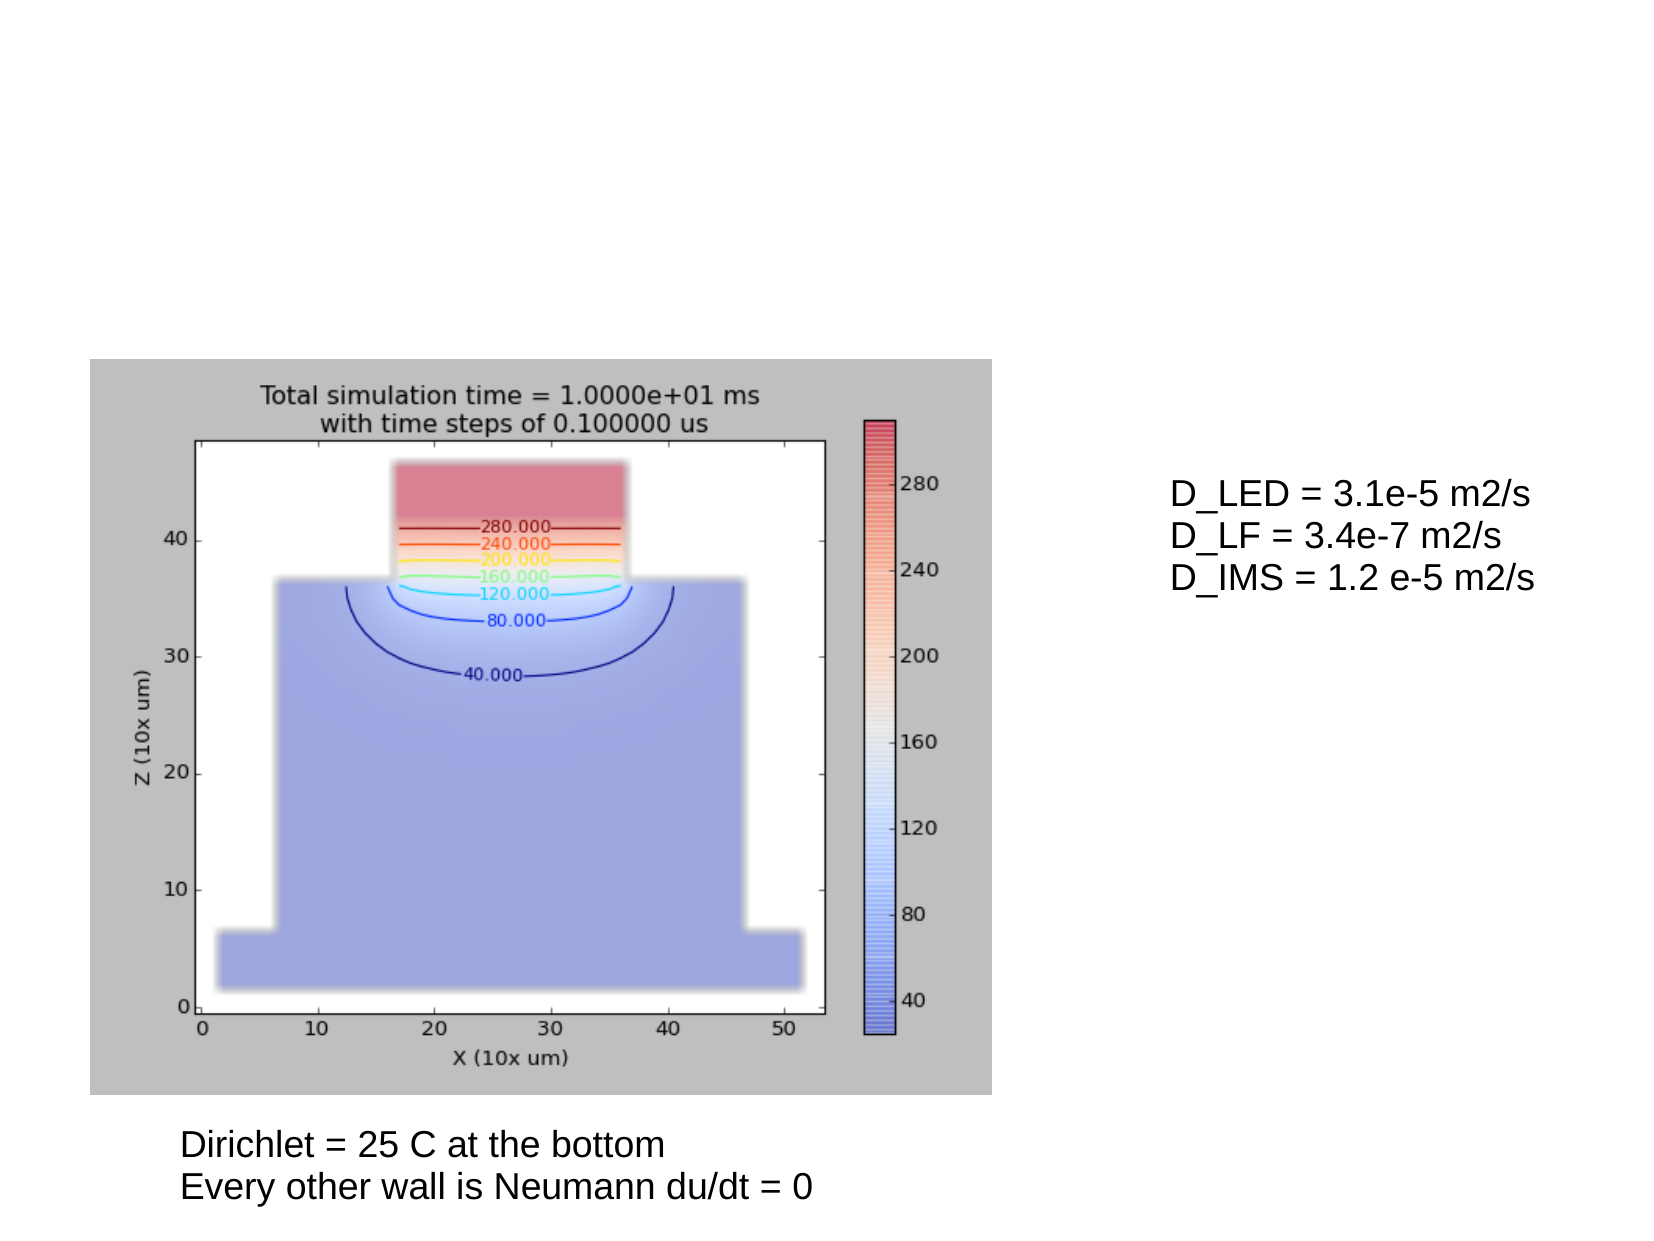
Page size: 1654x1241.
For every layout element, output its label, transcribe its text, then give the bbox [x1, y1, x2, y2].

text_box Dirichlet = 25 C at the bottom Every other wall is Neumann du/dt = 0 [165, 1116, 828, 1216]
text_box D_LED = 3.1e-5 m2/s D_LF = 3.4e-7 m2/s D_IMS = 1.2 e-5 m2/s [1155, 465, 1550, 606]
picture [90, 359, 992, 1095]
